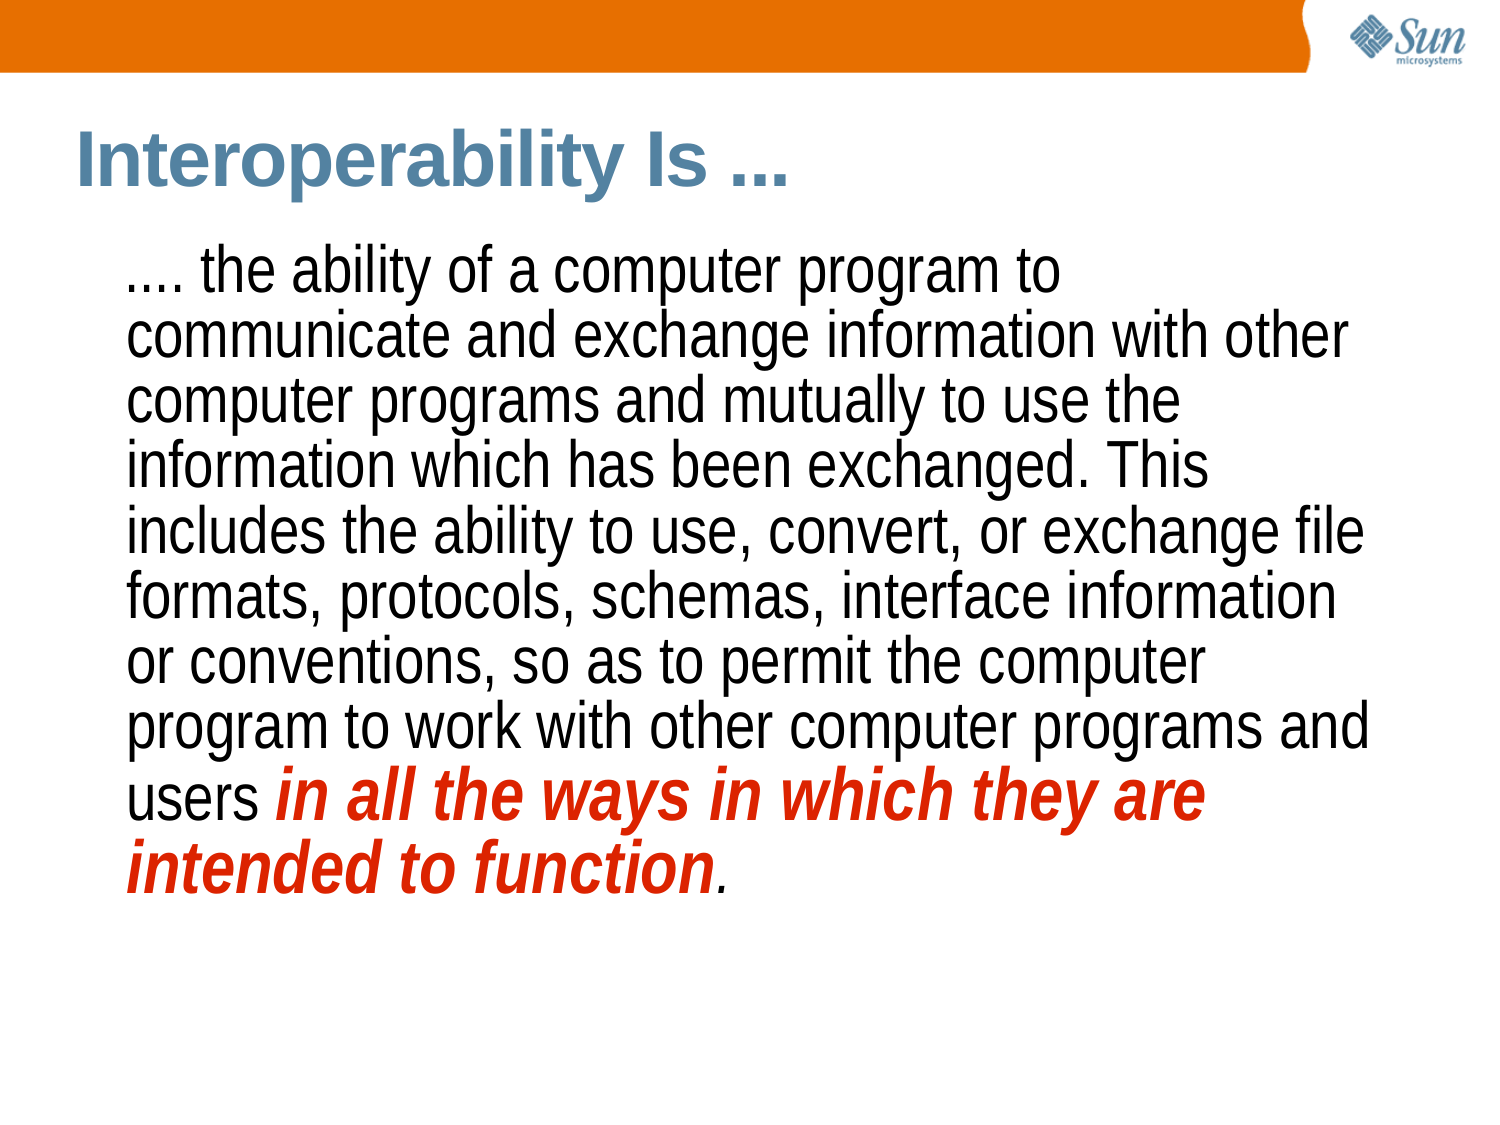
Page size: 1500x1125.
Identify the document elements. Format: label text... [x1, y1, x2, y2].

picture [0, 0, 1500, 75]
list .... the ability of a computer program to communicate and exchange information with other computer programs and mutually to use the information which has been exchanged. This includes the ability to use, convert, or exchange file formats, protocols, schemas, interface information or conventions, so as to permit the computer program to work with other computer programs and users in all the ways in which they are intended to function. [55, 239, 1392, 1064]
title Interoperability Is ... [75, 122, 1438, 292]
